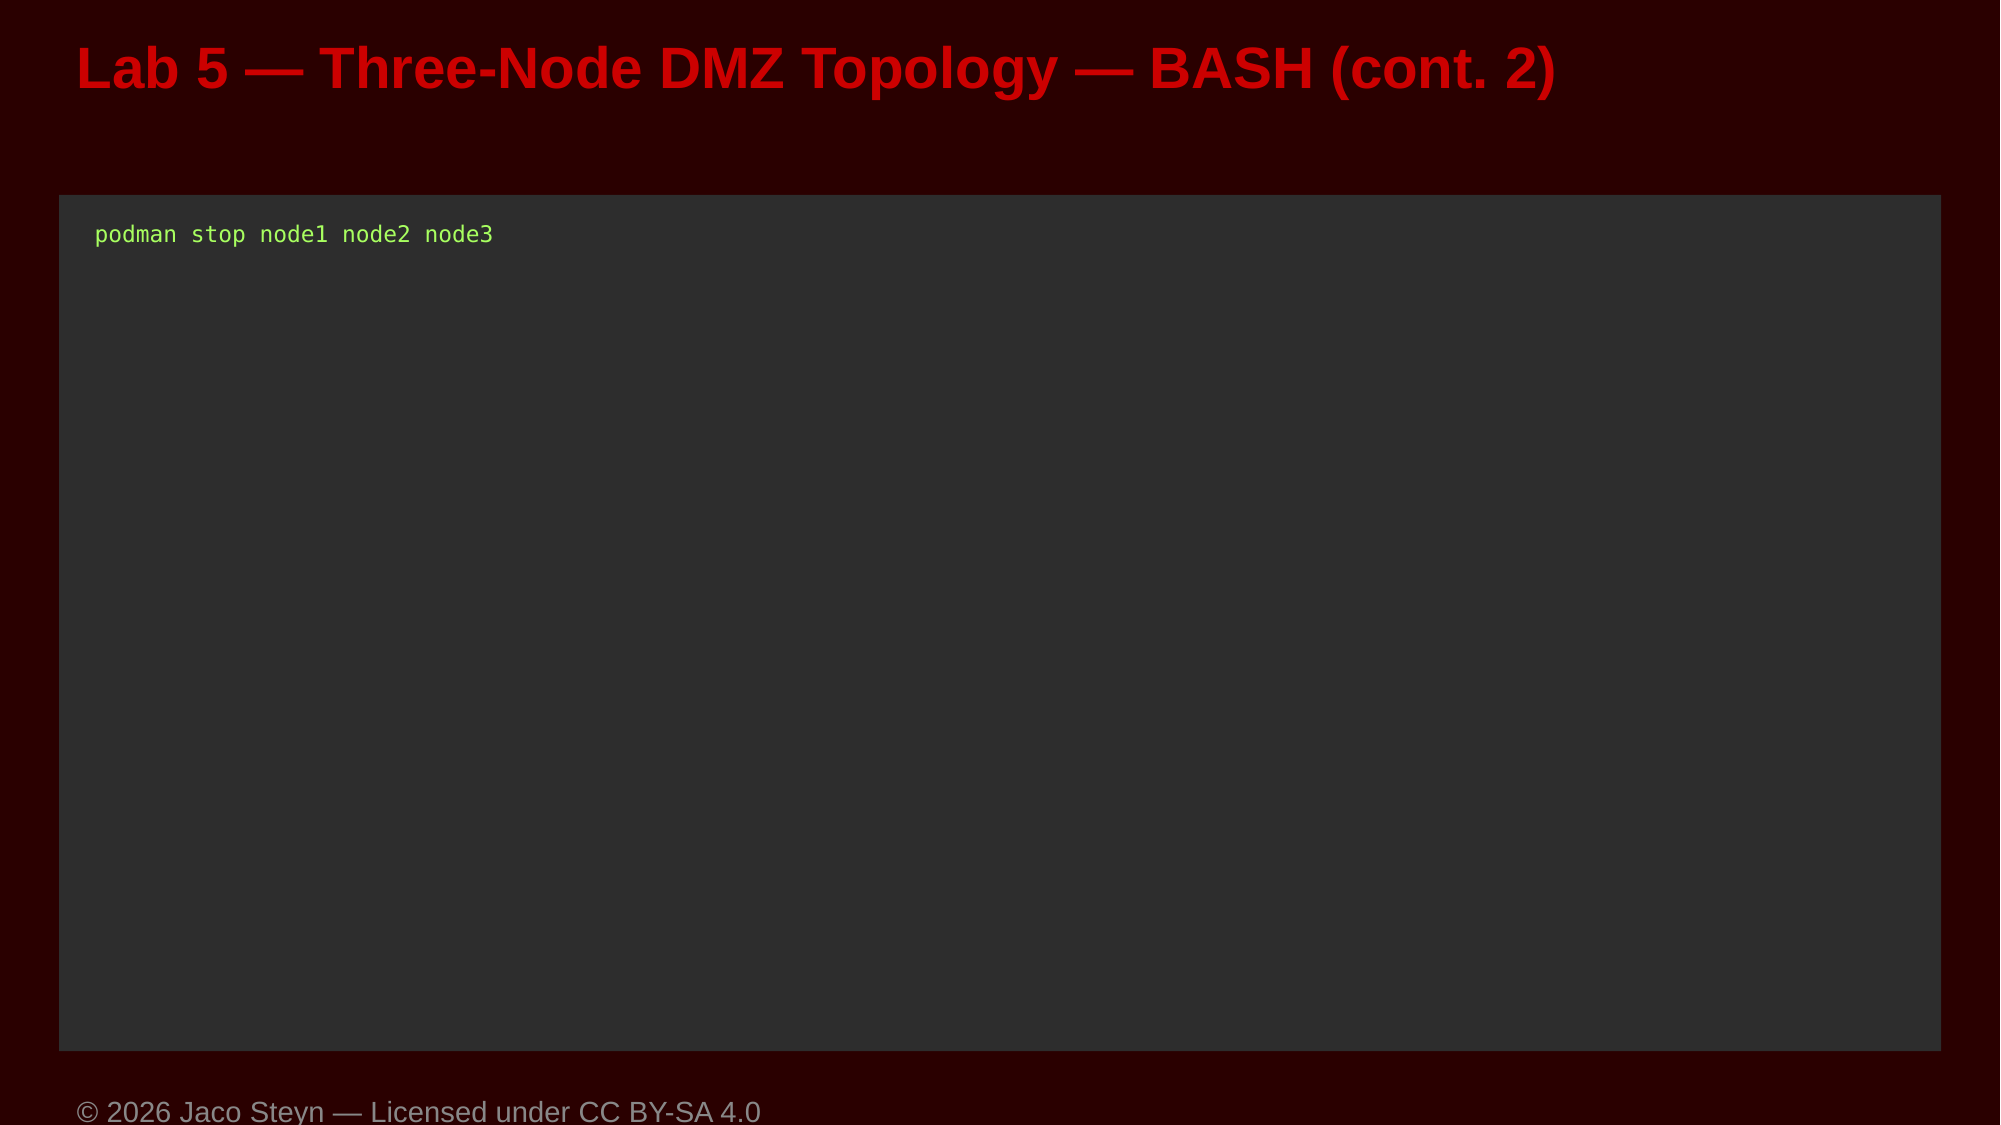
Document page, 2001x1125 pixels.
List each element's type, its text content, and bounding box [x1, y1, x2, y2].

text_box podman stop node1 node2 node3 [59, 194, 1942, 1052]
text_box Lab 5 — Three-Node DMZ Topology — BASH (cont. 2) [59, 23, 1942, 178]
text_box © 2026 Jaco Steyn — Licensed under CC BY-SA 4.0 [59, 1083, 1942, 1120]
